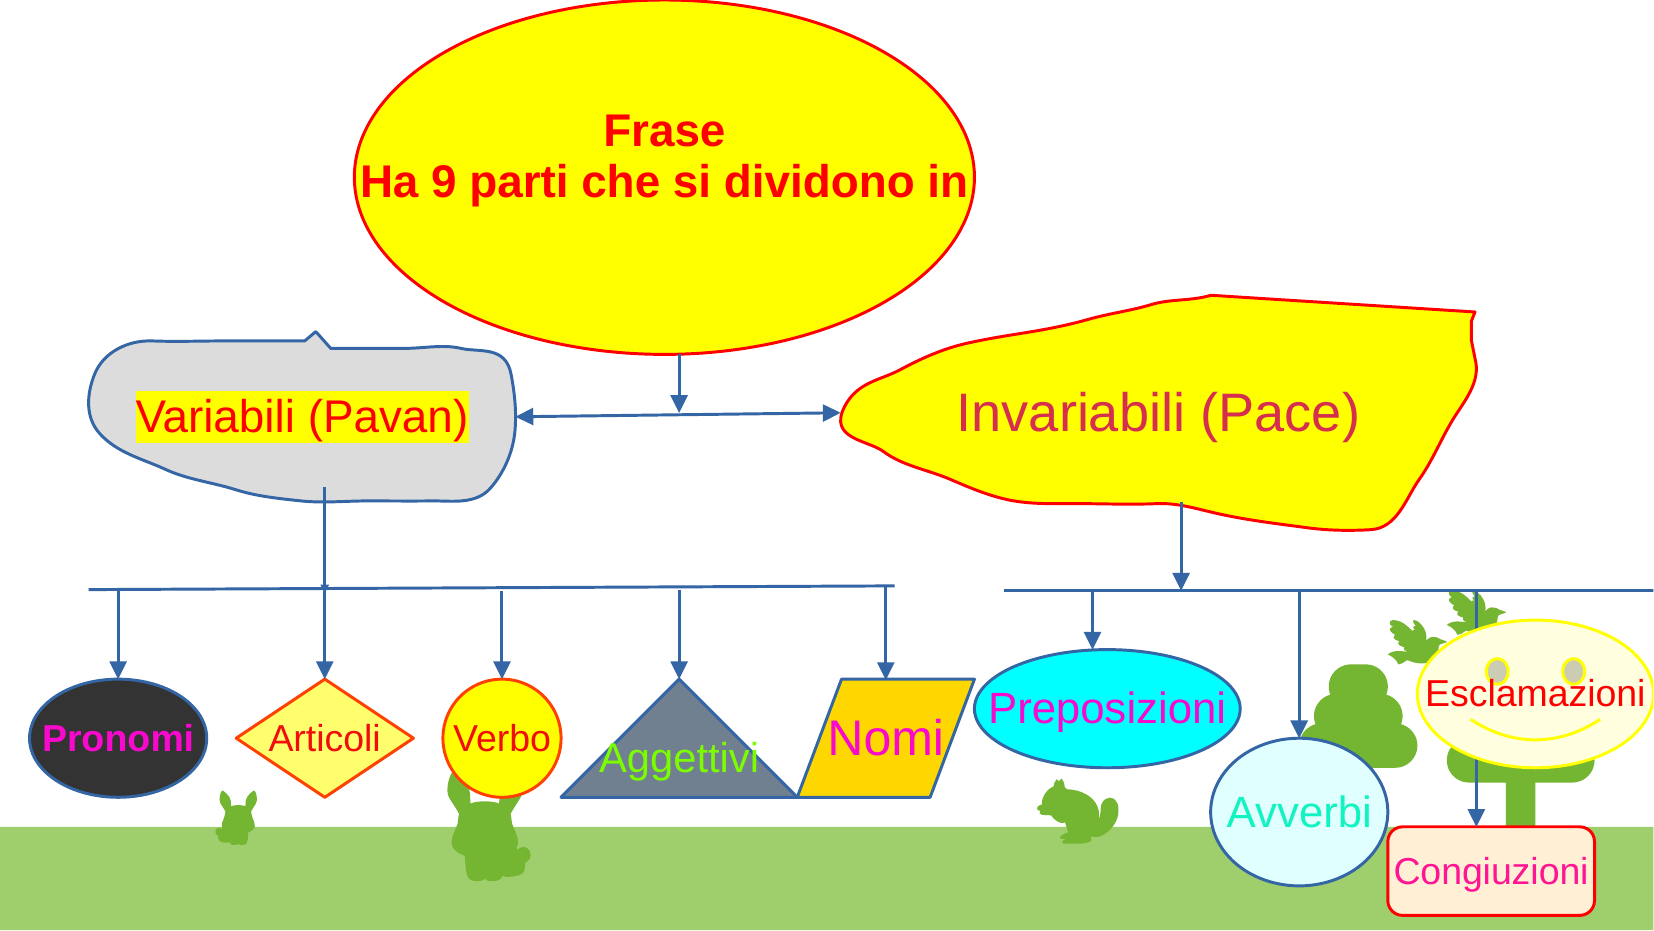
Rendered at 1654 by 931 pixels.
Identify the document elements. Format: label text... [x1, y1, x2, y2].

text_box Avverbi [1210, 738, 1388, 886]
text_box Pronomi [29, 679, 207, 798]
text_box Articoli [236, 679, 414, 798]
text_box Esclamazioni [1417, 620, 1654, 768]
text_box Variabili (Pavan) [88, 331, 516, 502]
text_box Verbo [442, 679, 562, 798]
text_box Invariabili (Pace) [840, 295, 1477, 531]
text_box Nomi [797, 679, 975, 798]
text_box Aggettivi [561, 679, 797, 798]
text_box Congiuzioni [1387, 826, 1595, 916]
text_box Preposizioni [974, 649, 1241, 768]
text_box Frase Ha 9 parti che si dividono in [354, 0, 975, 355]
